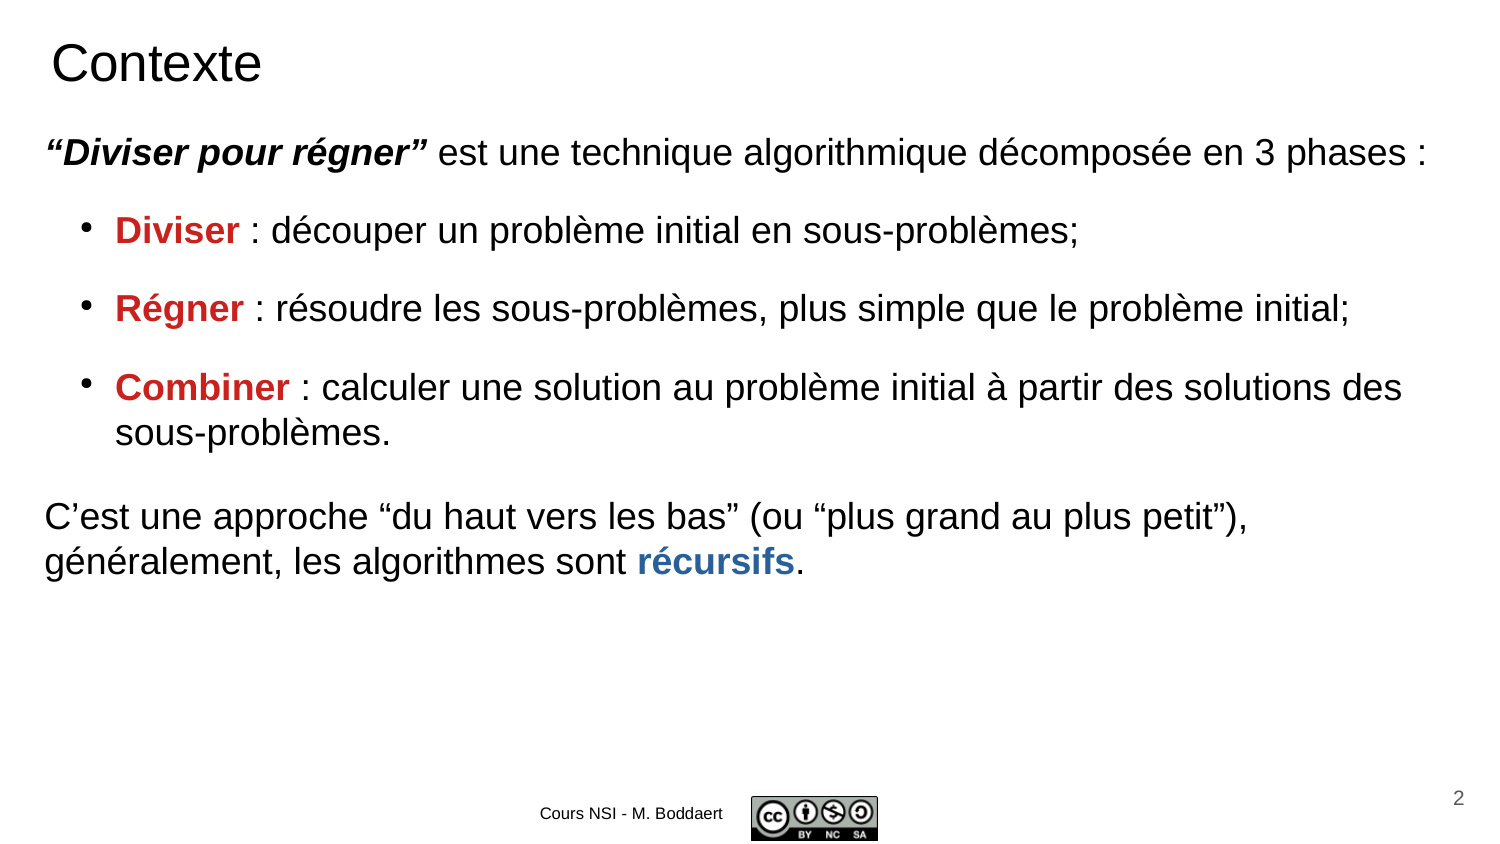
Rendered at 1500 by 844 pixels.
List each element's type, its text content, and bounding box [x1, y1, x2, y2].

picture [751, 796, 878, 841]
slide_number <numéro> [1389, 764, 1480, 830]
text_box “Diviser pour régner” est une technique algorithmique décomposée en 3 phases : Diviser : découper un problème initial en sous-problèmes; Régner : résoudre les sous-problèmes, plus simple que le problème initial; Combiner : calculer une solution au problème initial à partir des solutions des sous-problèmes. C’est une approche “du haut vers les bas” (ou “plus grand au plus petit”), généralement, les algorithmes sont récursifs. [29, 120, 1477, 760]
title Contexte [51, 13, 1449, 108]
